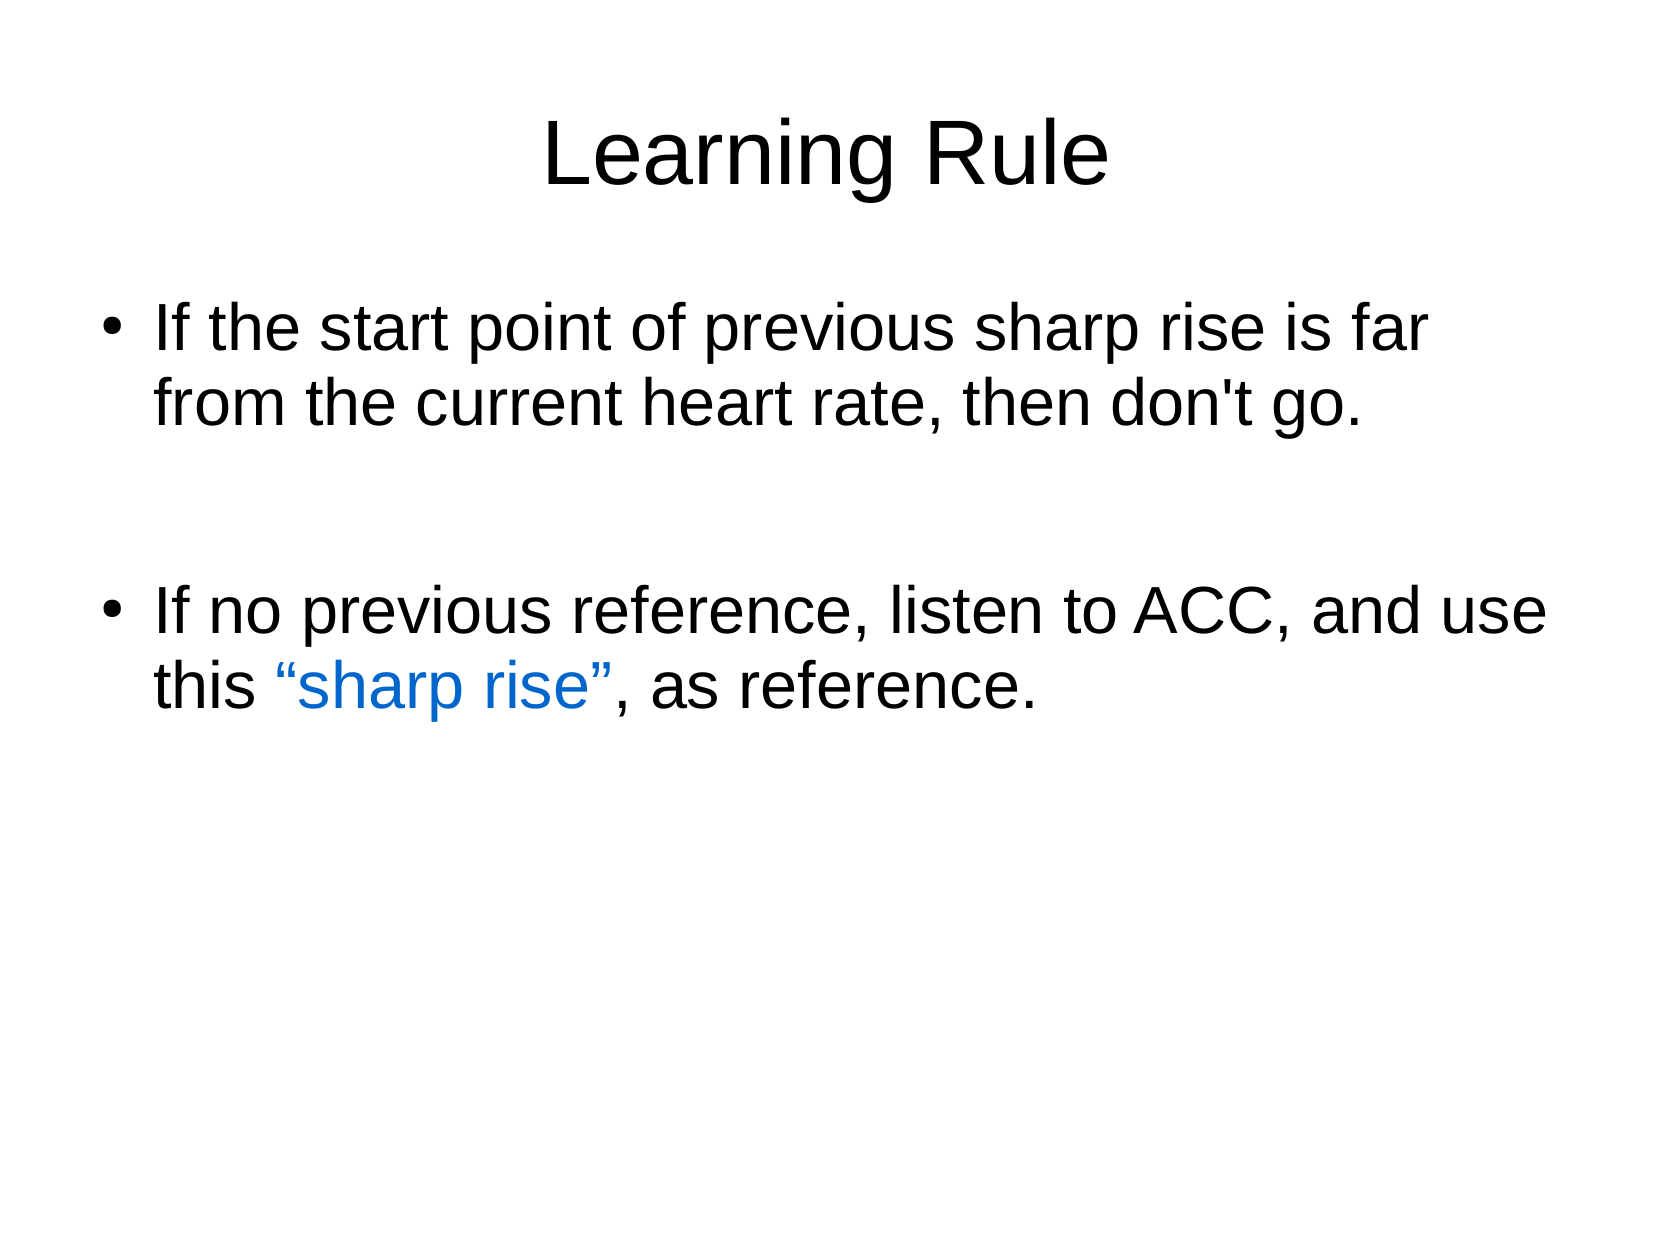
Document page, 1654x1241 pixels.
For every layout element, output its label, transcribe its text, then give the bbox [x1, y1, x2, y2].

list If the start point of previous sharp rise is far from the current heart rate, then don't go. If no previous reference, listen to ACC, and use this “sharp rise”, as reference. [82, 290, 1571, 1010]
title Learning Rule [82, 49, 1571, 257]
